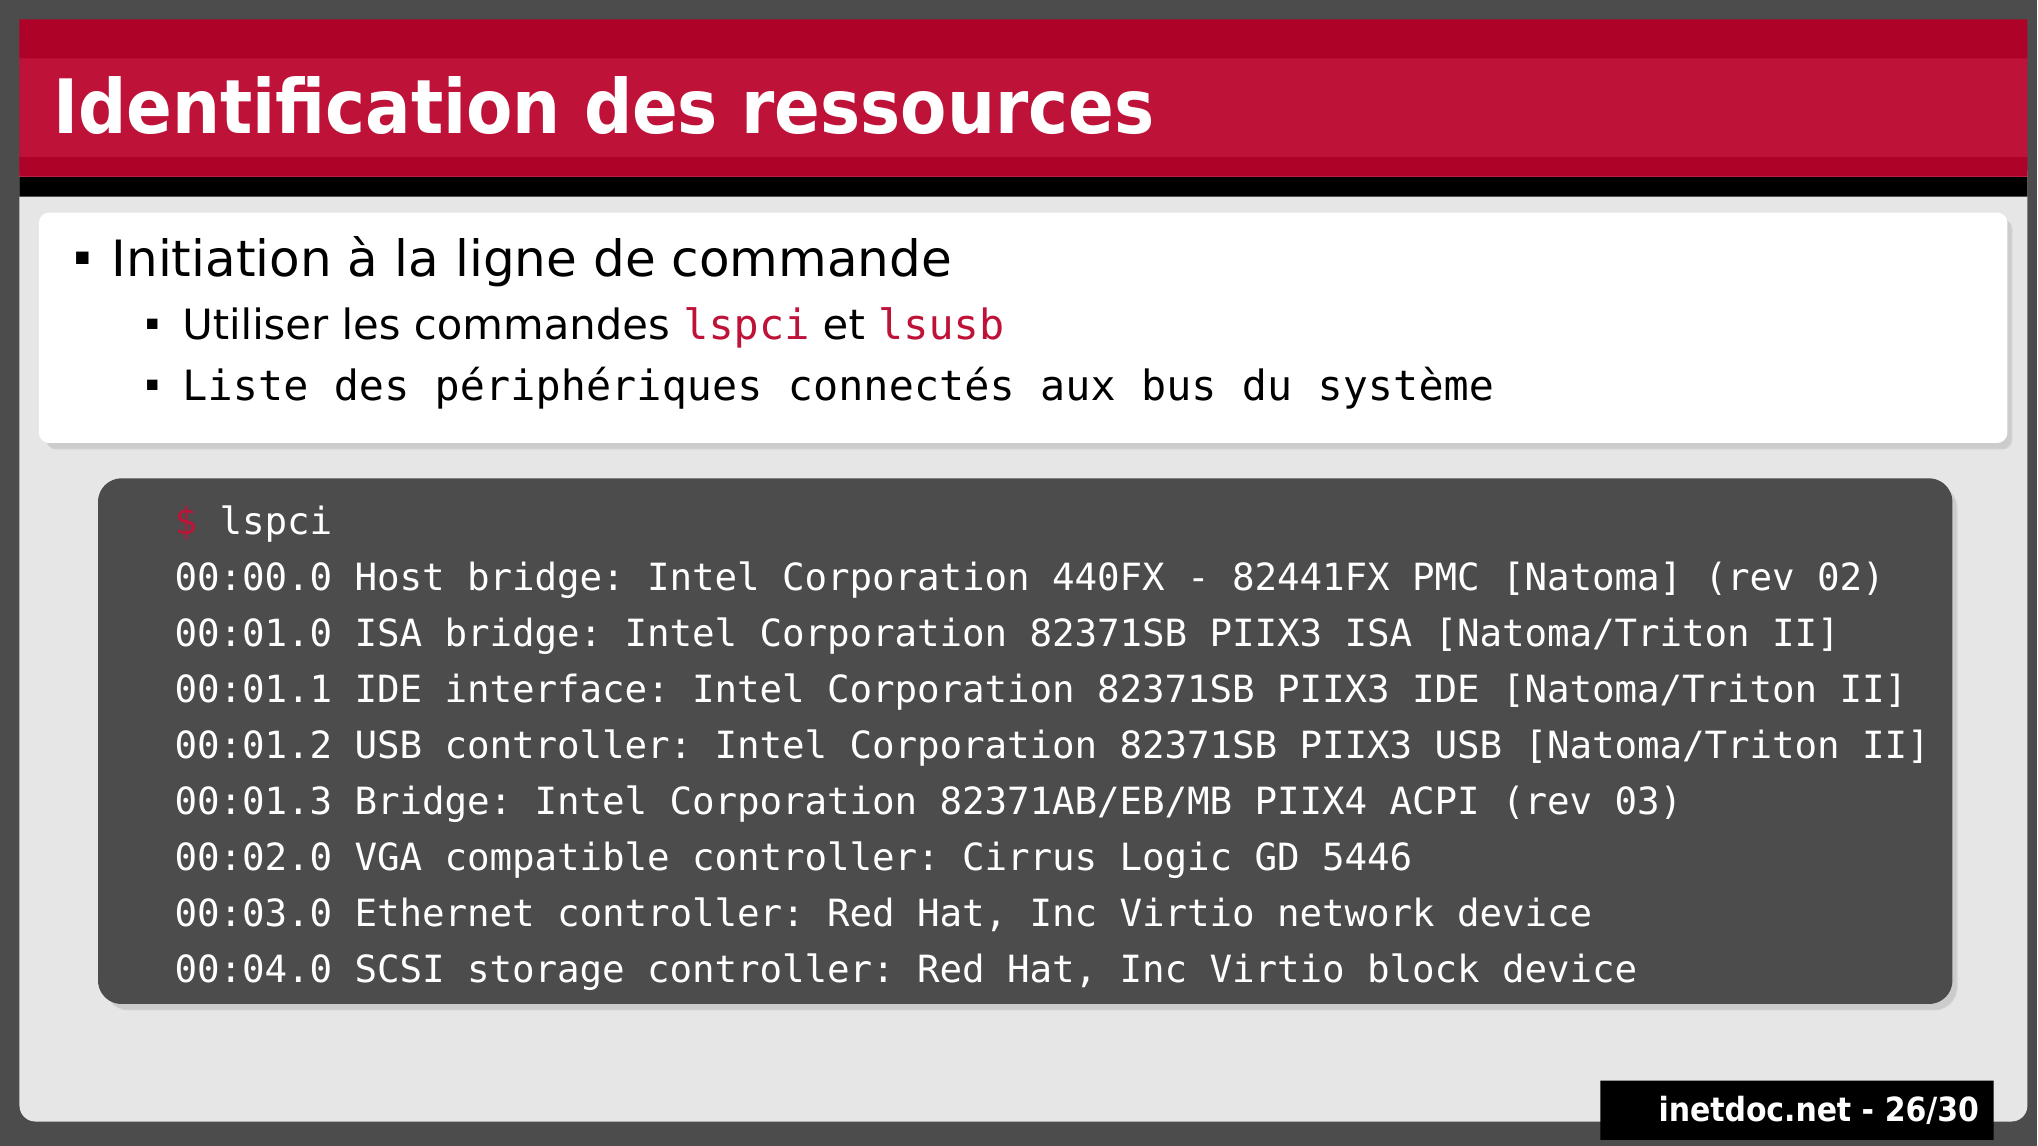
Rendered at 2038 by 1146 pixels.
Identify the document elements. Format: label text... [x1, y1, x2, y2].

text_box [19, 19, 2028, 59]
text_box [19, 157, 2028, 1122]
text_box inetdoc.net - <numéro>/30 [1600, 1080, 1994, 1140]
text_box Initiation à la ligne de commande Utiliser les commandes lspci et lsusb Liste des périphériques connectés aux bus du système [38, 212, 2008, 443]
text_box Identification des ressources [19, 59, 2028, 157]
text_box $ lspci 00:00.0 Host bridge: Intel Corporation 440FX - 82441FX PMC [Natoma] (rev 02) 00:01.0 ISA bridge: Intel Corporation 82371SB PIIX3 ISA [Natoma/Triton II] 00:01.1 IDE interface: Intel Corporation 82371SB PIIX3 IDE [Natoma/Triton II] 00:01.2 USB controller: Intel Corporation 82371SB PIIX3 USB [Natoma/Triton II] 00:01.3 Bridge: Intel Corporation 82371AB/EB/MB PIIX4 ACPI (rev 03) 00:02.0 VGA compatible controller: Cirrus Logic GD 5446 00:03.0 Ethernet controller: Red Hat, Inc Virtio network device 00:04.0 SCSI storage controller: Red Hat, Inc Virtio block device [98, 478, 1953, 1004]
